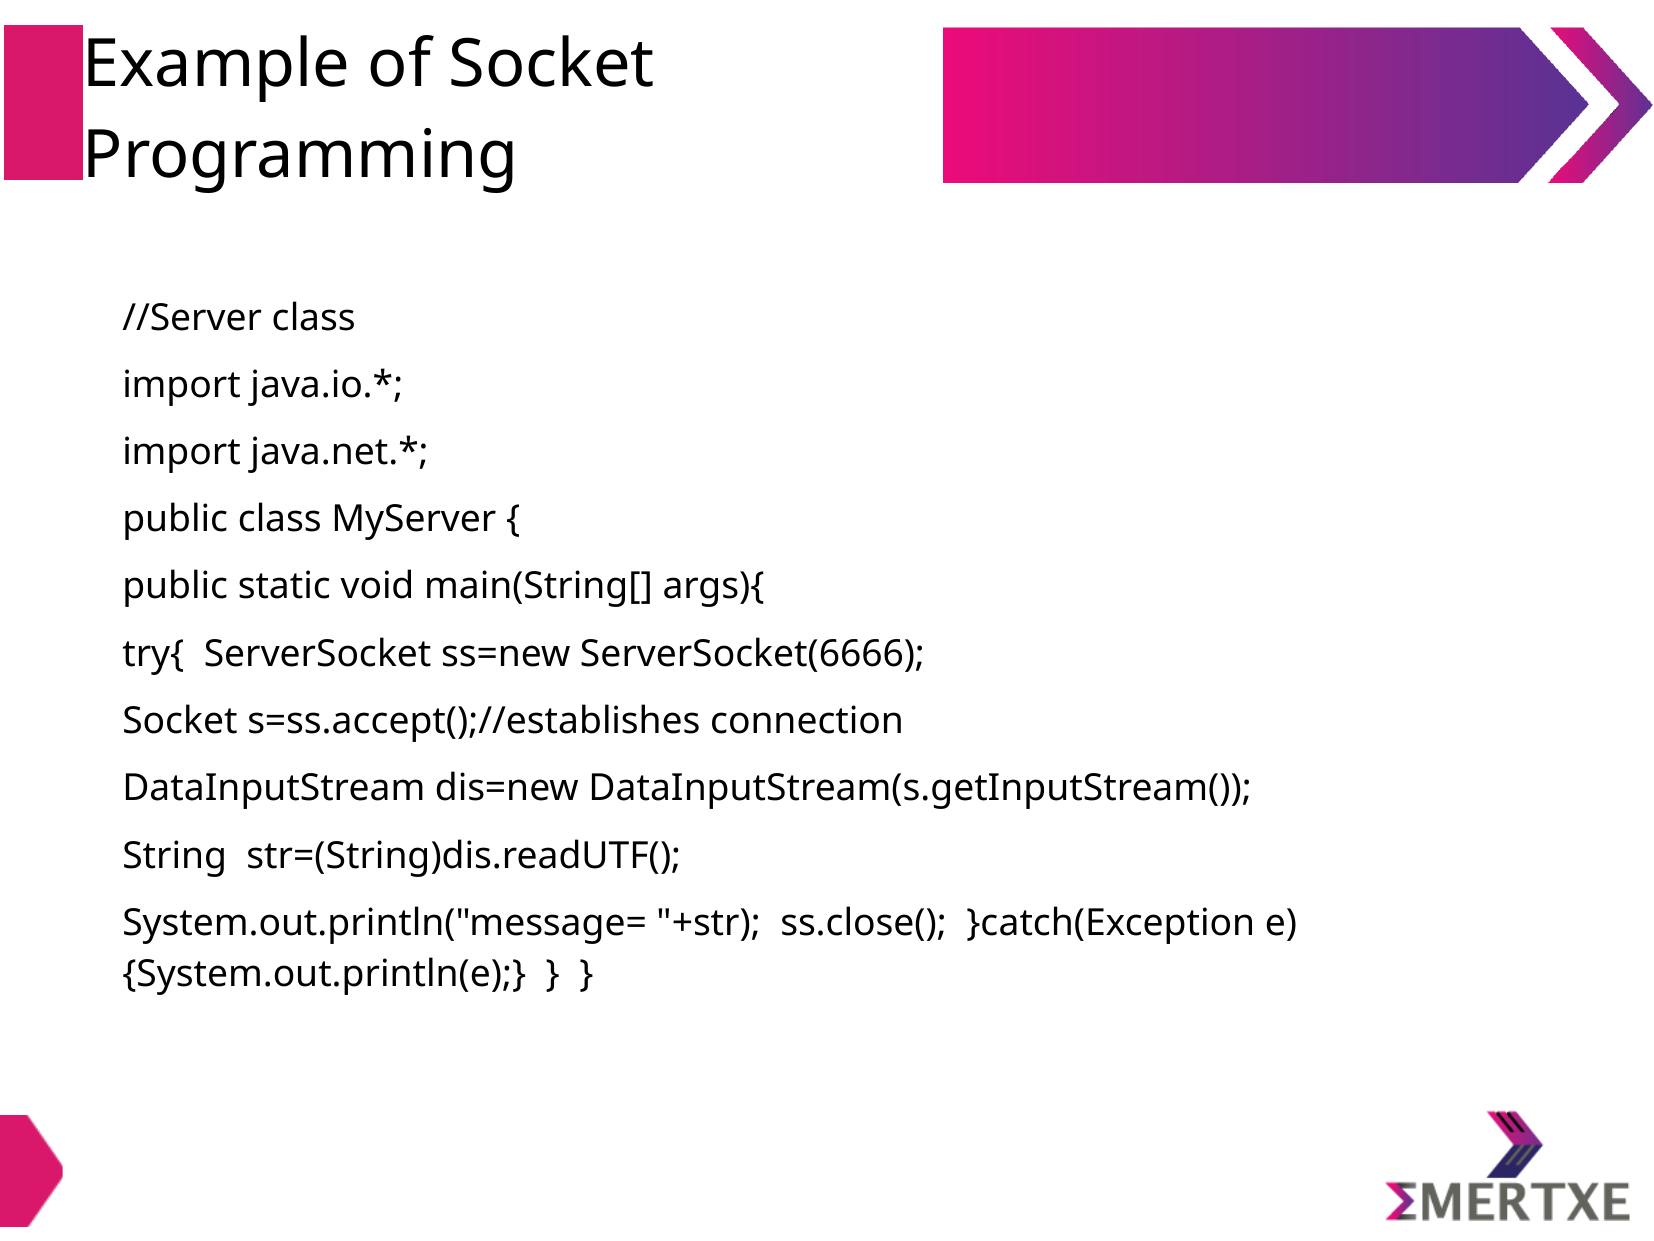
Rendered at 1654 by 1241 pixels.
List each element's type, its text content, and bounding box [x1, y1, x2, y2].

picture [1571, 27, 1653, 183]
title Example of Socket Programming [82, 2, 1571, 210]
list //Server class import java.io.*; import java.net.*; public class MyServer { public static void main(String[] args){ try{ ServerSocket ss=new ServerSocket(6666); Socket s=ss.accept();//establishes connection DataInputStream dis=new DataInputStream(s.getInputStream()); String str=(String)dis.readUTF(); System.out.println("message= "+str); ss.close(); }catch(Exception e){System.out.println(e);} } } [82, 290, 1571, 1010]
picture [1385, 1107, 1631, 1221]
